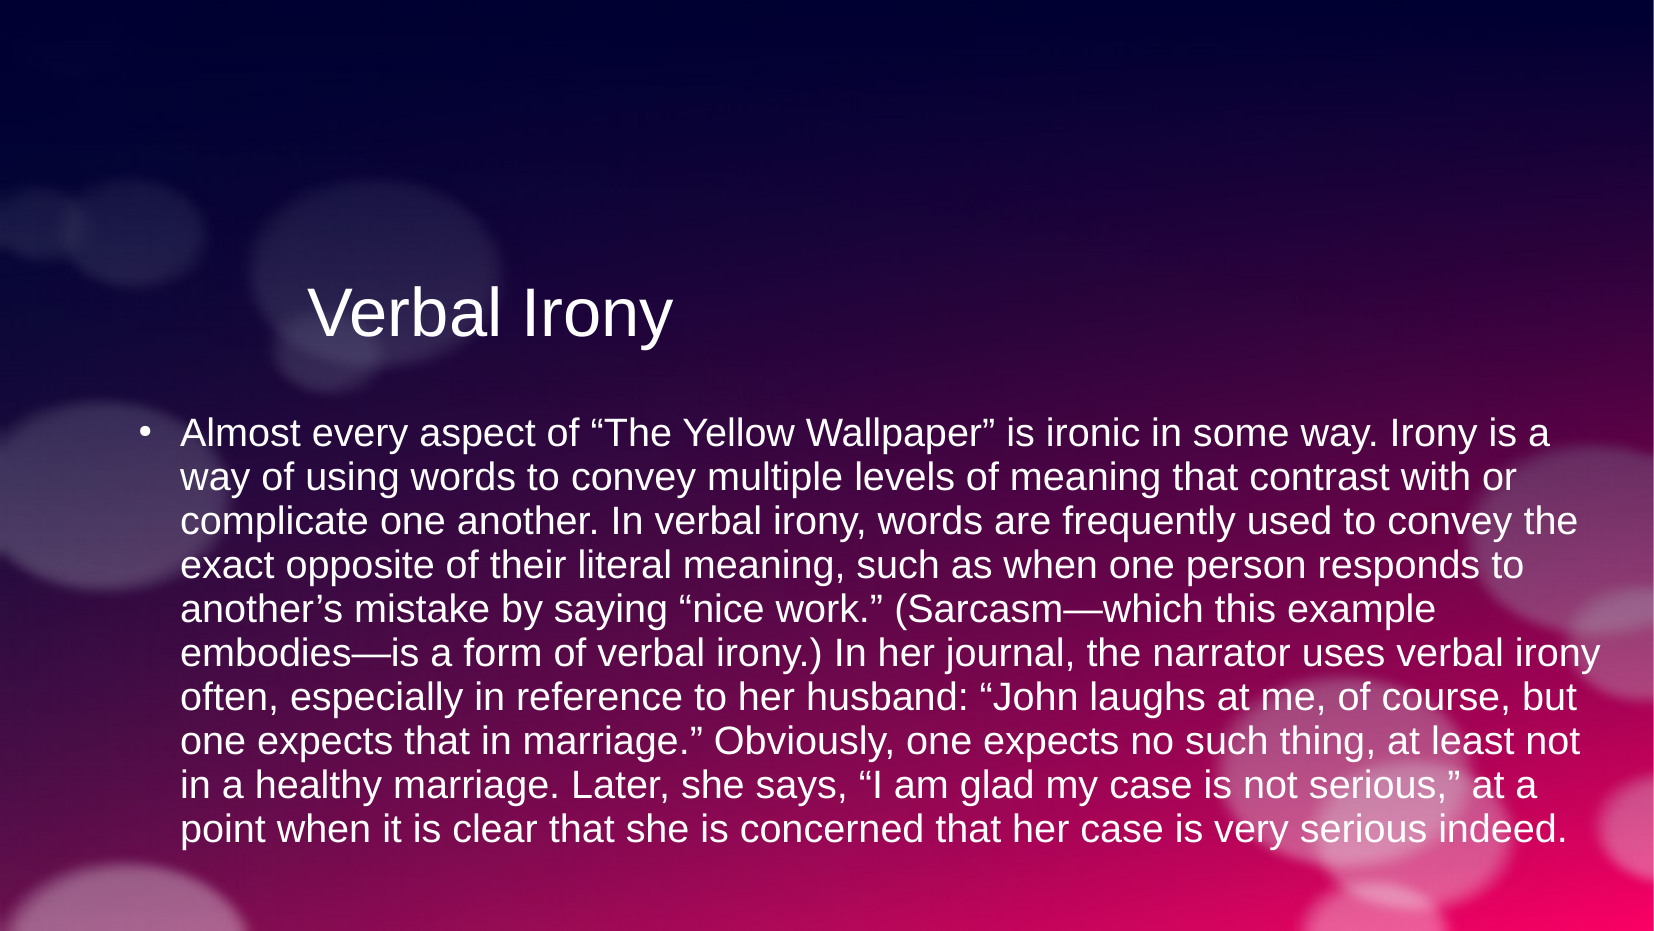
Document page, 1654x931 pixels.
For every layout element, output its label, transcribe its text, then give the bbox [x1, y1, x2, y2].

list Almost every aspect of “The Yellow Wallpaper” is ironic in some way. Irony is a way of using words to convey multiple levels of meaning that contrast with or complicate one another. In verbal irony, words are frequently used to convey the exact opposite of their literal meaning, such as when one person responds to another’s mistake by saying “nice work.” (Sarcasm—which this example embodies—is a form of verbal irony.) In her journal, the narrator uses verbal irony often, especially in reference to her husband: “John laughs at me, of course, but one expects that in marriage.” Obviously, one expects no such thing, at least not in a healthy marriage. Later, she says, “I am glad my case is not serious,” at a point when it is clear that she is concerned that her case is very serious indeed. [124, 410, 1613, 886]
title Verbal Irony [82, 234, 1571, 390]
picture [0, 0, 1654, 931]
